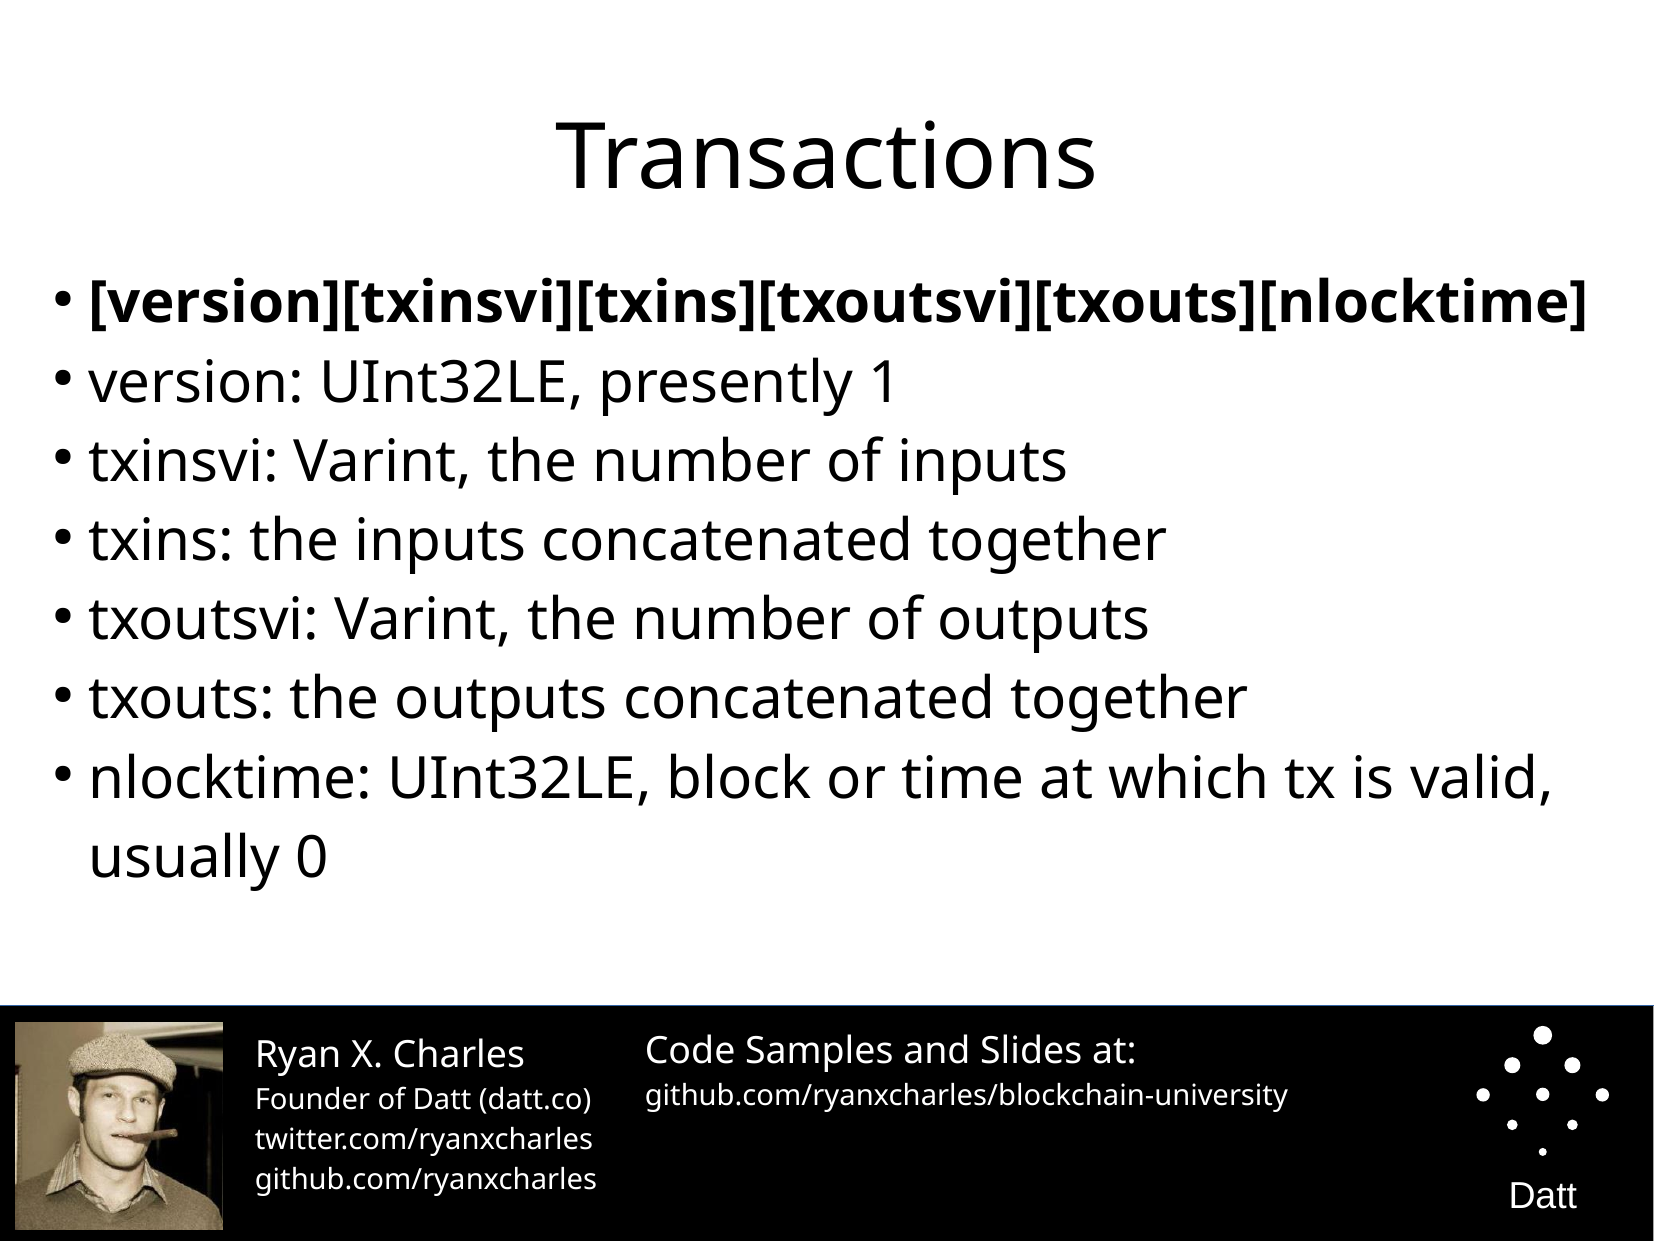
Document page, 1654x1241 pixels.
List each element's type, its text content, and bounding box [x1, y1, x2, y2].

subtitle [version][txinsvi][txins][txoutsvi][txouts][nlocktime] version: UInt32LE, presently 1 txinsvi: Varint, the number of inputs txins: the inputs concatenated together txoutsvi: Varint, the number of outputs txouts: the outputs concatenated together nlocktime: UInt32LE, block or time at which tx is valid, usually 0 [52, 260, 1606, 961]
text_box [0, 1005, 1654, 1241]
picture [1475, 1023, 1611, 1159]
title Transactions [82, 49, 1571, 257]
picture [15, 1022, 223, 1231]
text_box Ryan X. Charles Founder of Datt (datt.co) twitter.com/ryanxcharles github.com/ryanxcharles [240, 1020, 976, 1241]
text_box Code Samples and Slides at: github.com/ryanxcharles/blockchain-university [630, 1015, 1403, 1156]
text_box Datt [1452, 1167, 1633, 1241]
